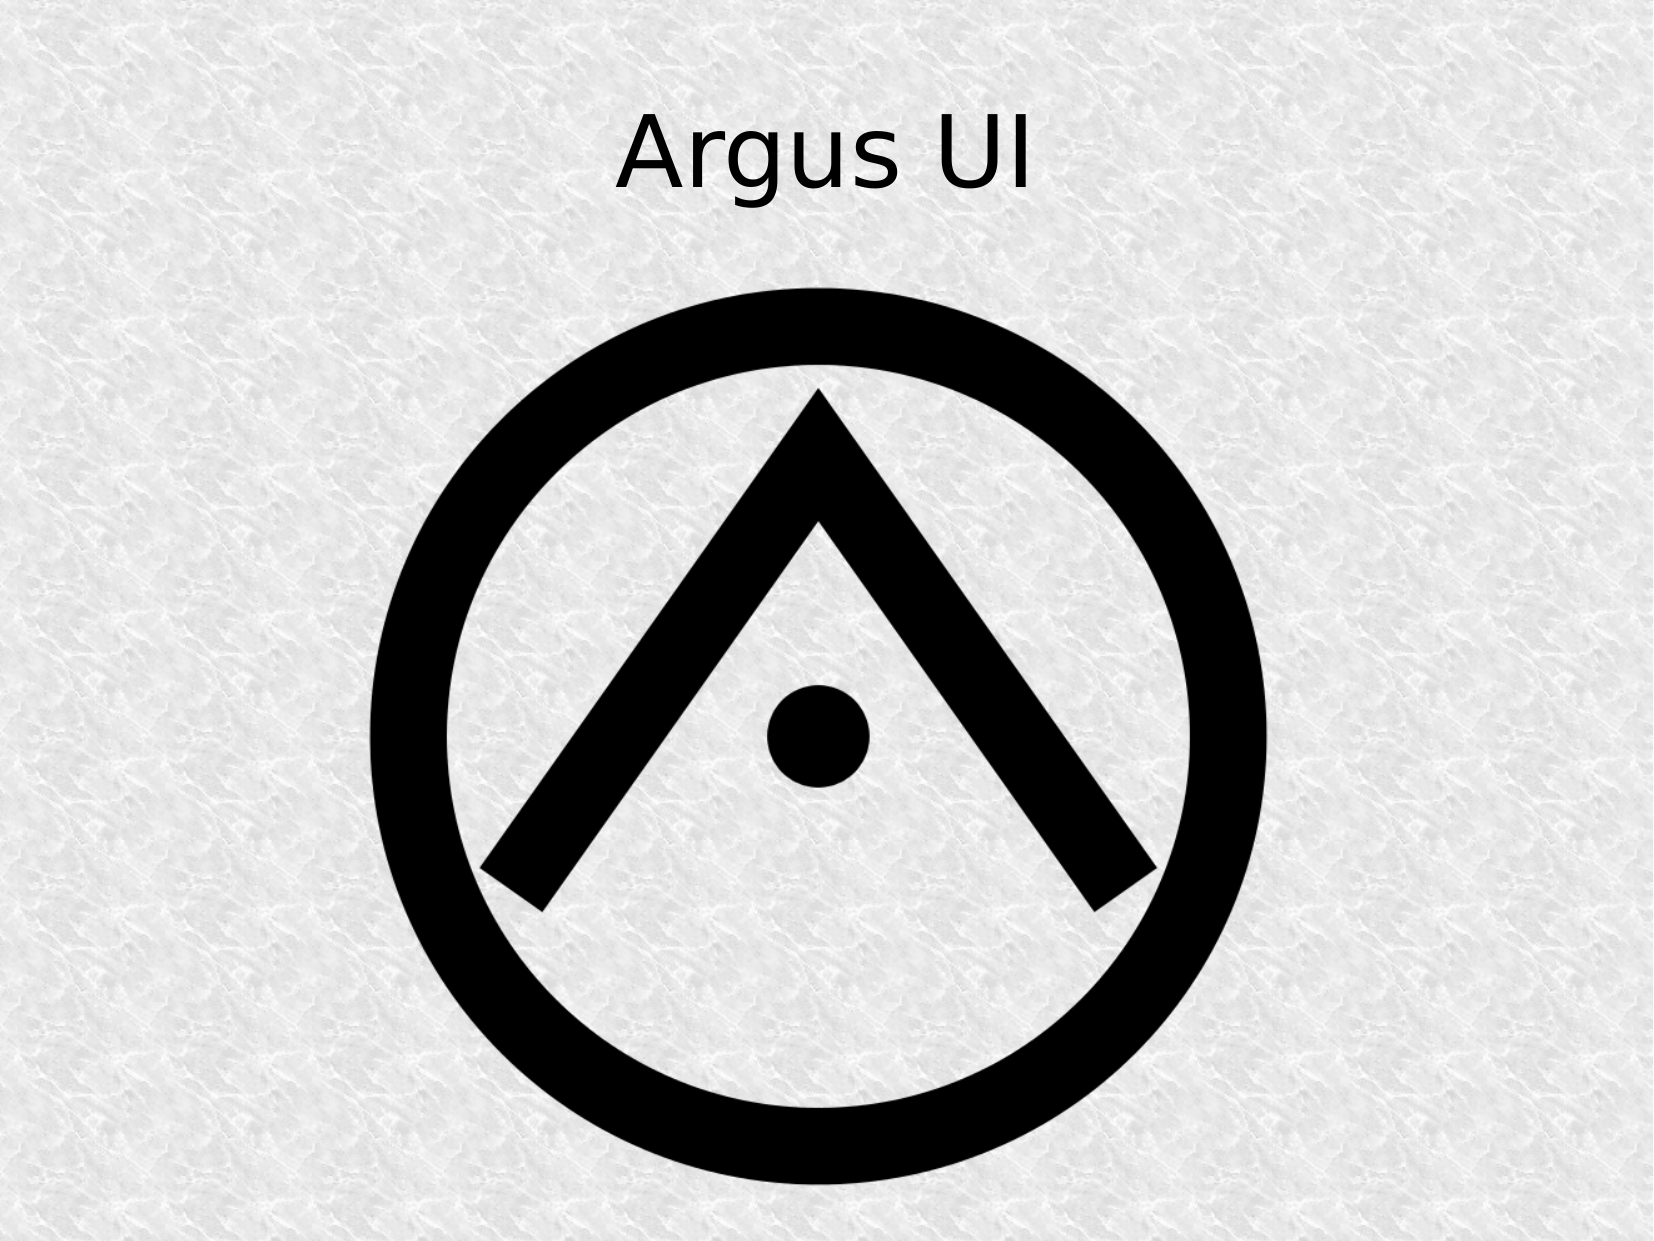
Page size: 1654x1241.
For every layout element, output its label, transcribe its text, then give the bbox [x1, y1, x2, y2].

title Argus UI [82, 49, 1571, 257]
picture [0, 0, 1654, 1241]
